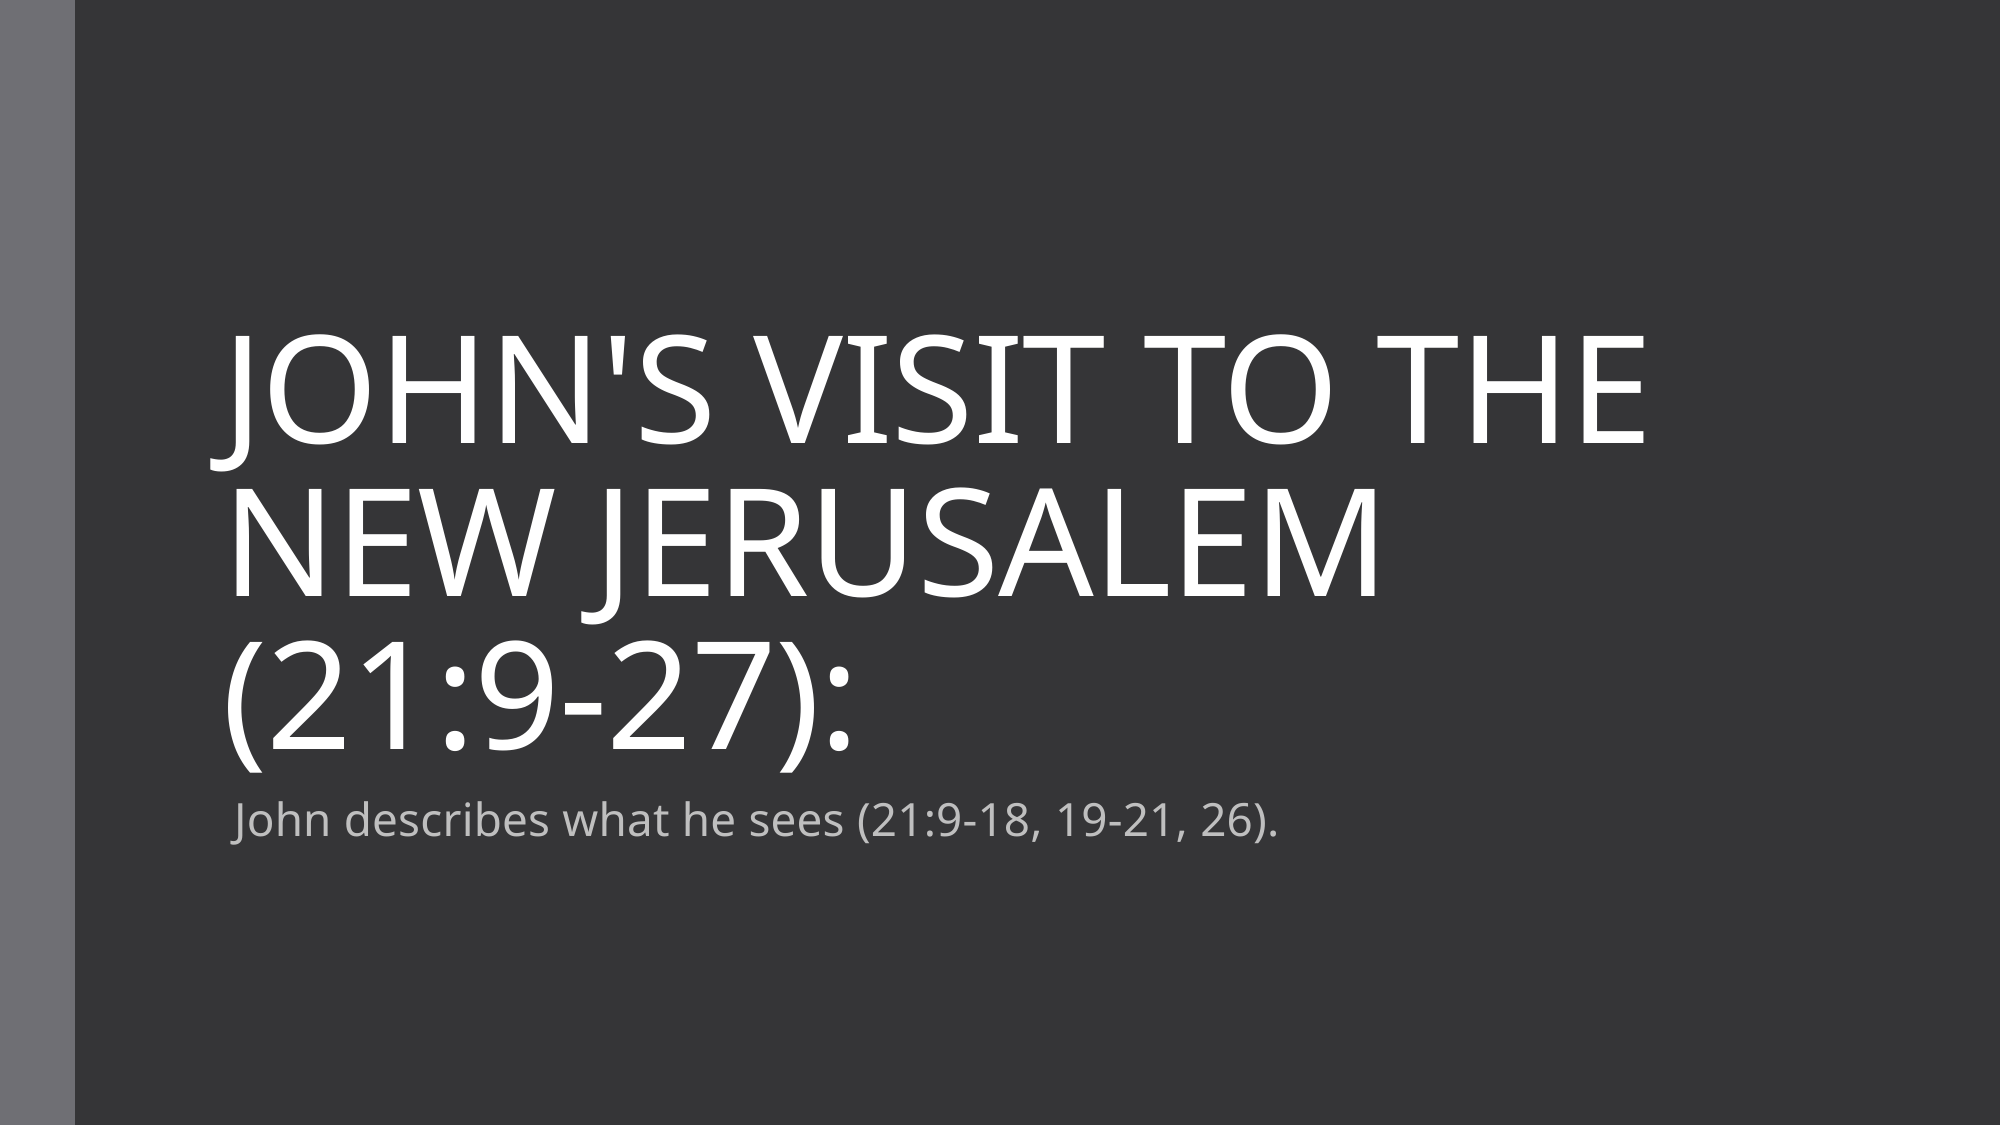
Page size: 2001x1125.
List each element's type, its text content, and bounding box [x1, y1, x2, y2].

subtitle John describes what he sees (21:9-18, 19-21, 26). [206, 787, 1752, 1066]
title JOHN'S VISIT TO THE NEW JERUSALEM (21:9-27): [206, 124, 1752, 787]
